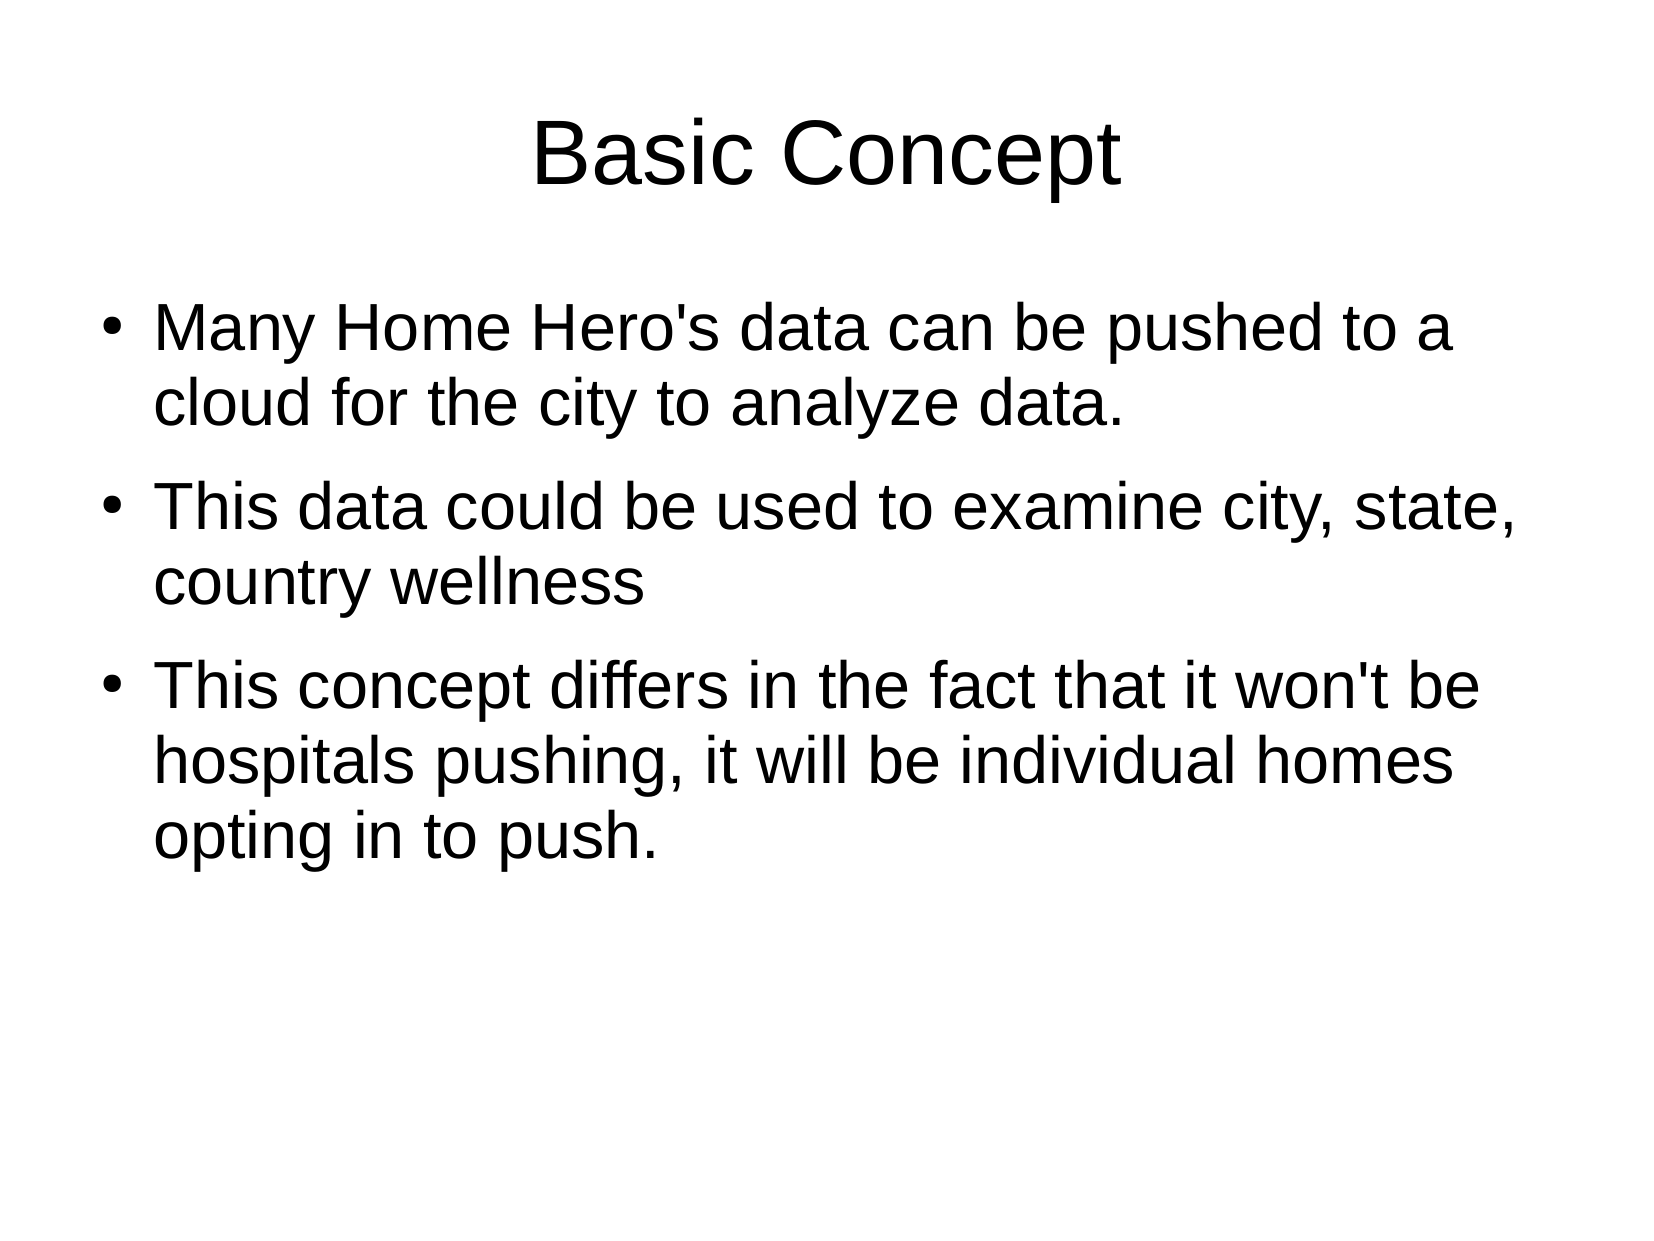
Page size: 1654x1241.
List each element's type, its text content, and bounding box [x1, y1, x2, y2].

list Many Home Hero's data can be pushed to a cloud for the city to analyze data. This data could be used to examine city, state, country wellness This concept differs in the fact that it won't be hospitals pushing, it will be individual homes opting in to push. [82, 290, 1571, 1010]
title Basic Concept [82, 49, 1571, 257]
